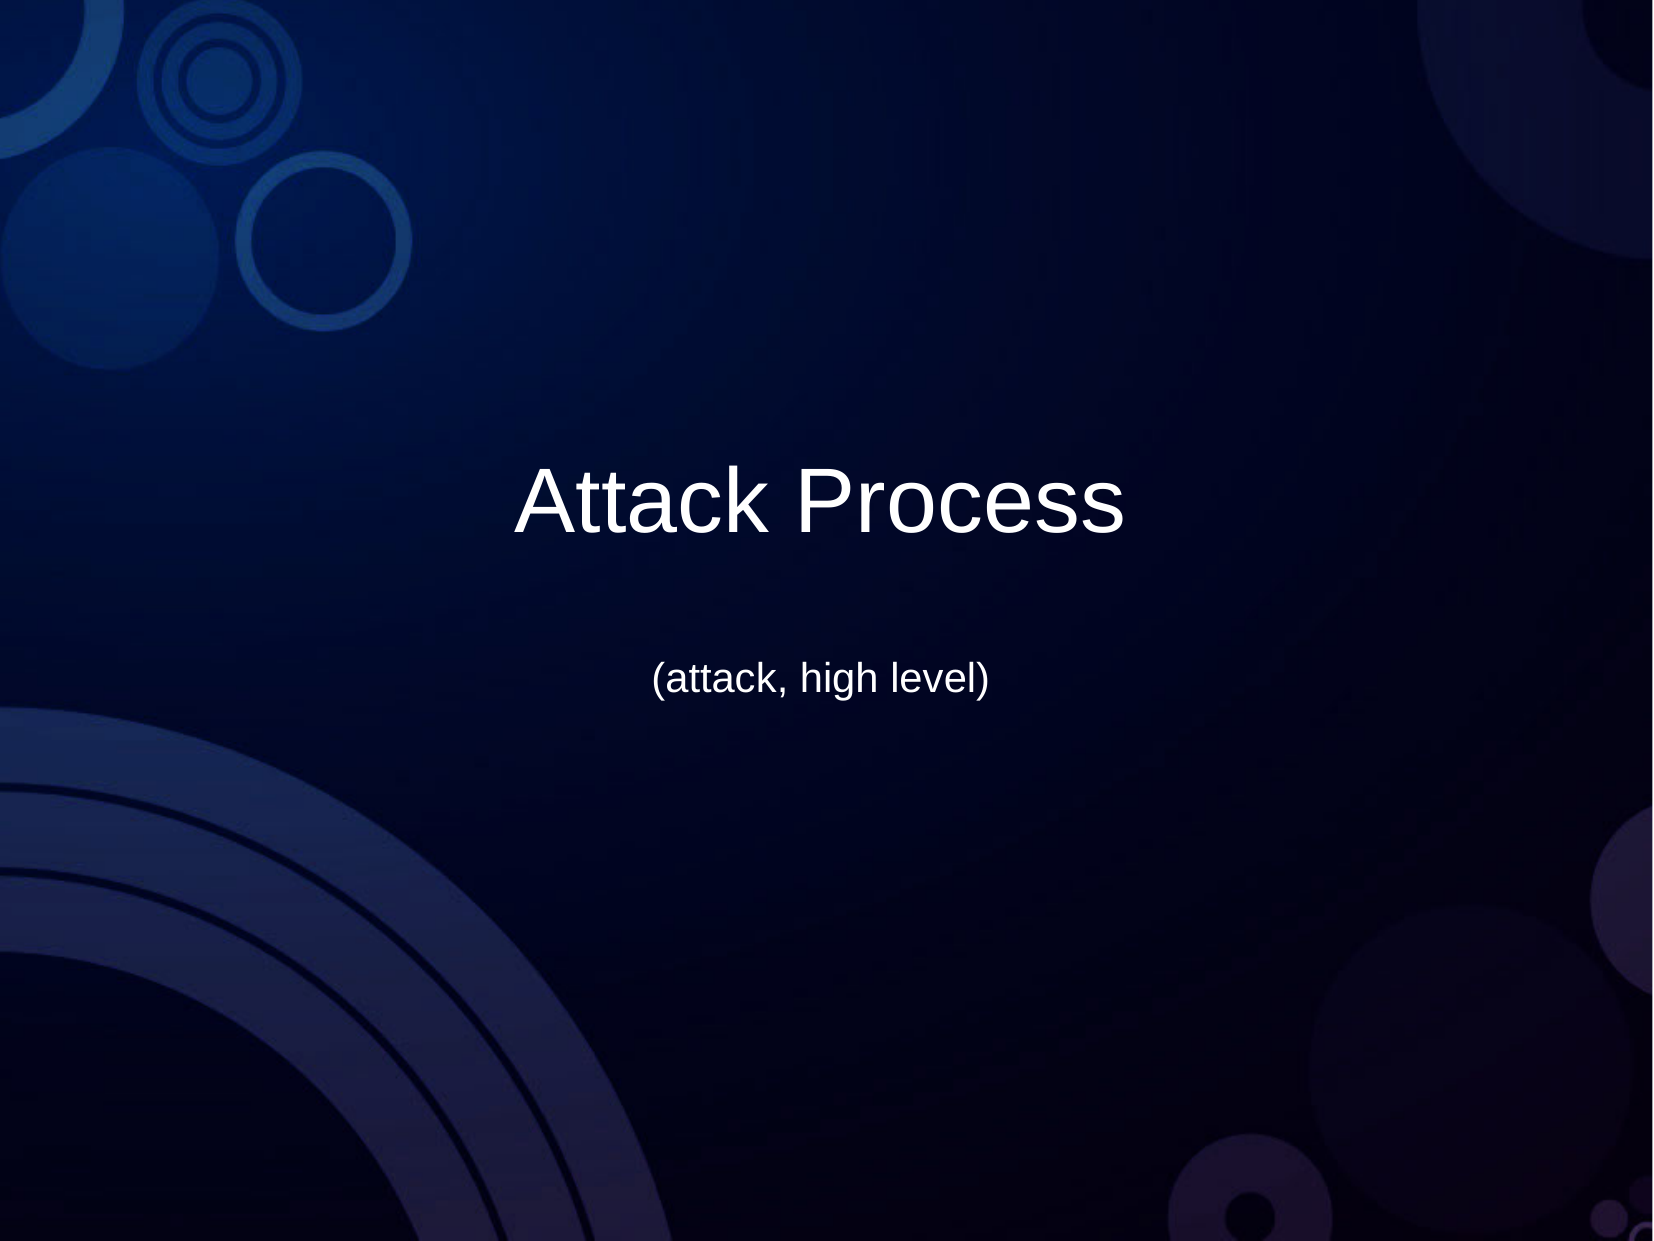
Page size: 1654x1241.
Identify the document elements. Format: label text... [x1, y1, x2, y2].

picture [0, 0, 1653, 1241]
title Attack Process (attack, high level) [76, 449, 1565, 702]
